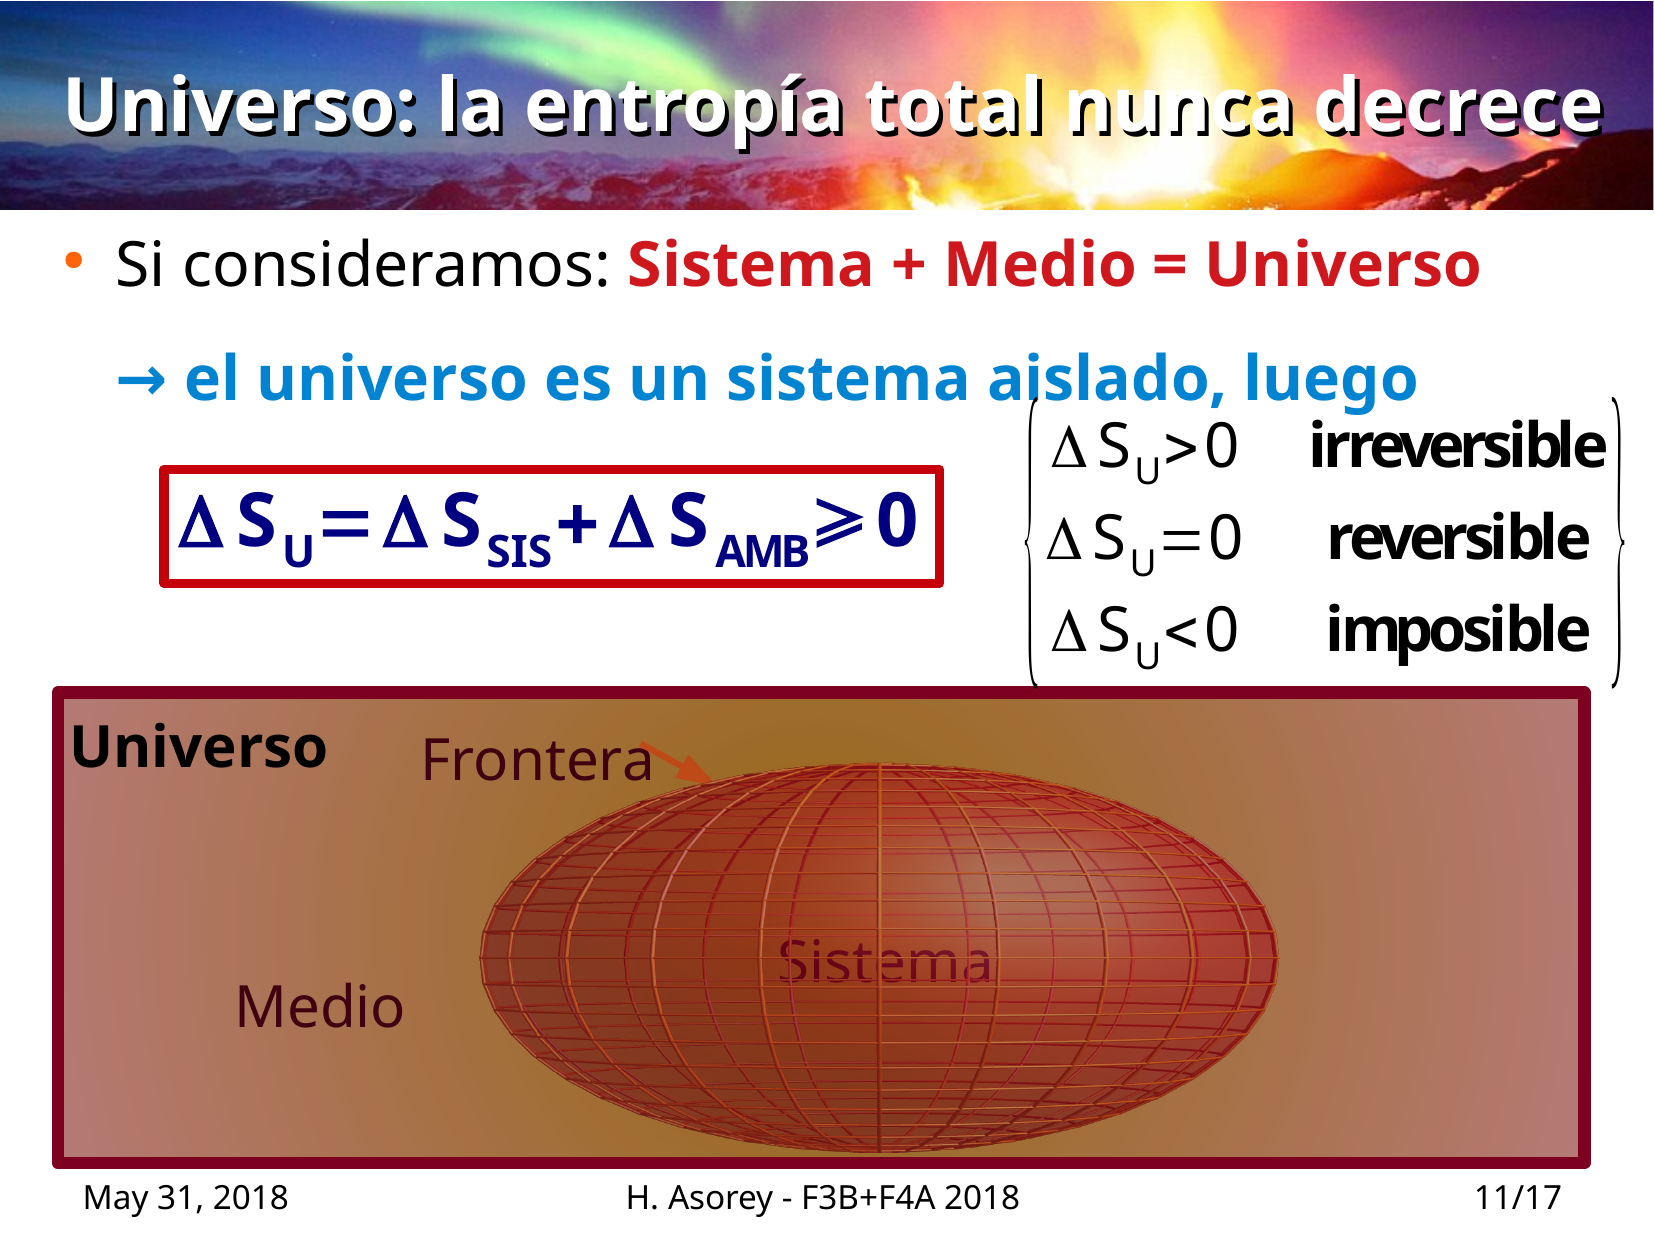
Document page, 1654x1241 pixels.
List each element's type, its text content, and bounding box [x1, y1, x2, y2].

title Universo: la entropía total nunca decrece [45, 15, 1606, 191]
list Si consideramos: Sistema + Medio = Universo → el universo es un sistema aislado, luego [45, 219, 1606, 649]
picture [0, 1, 1654, 210]
chart [1014, 393, 1640, 692]
text_box [53, 692, 1585, 1163]
chart [168, 474, 935, 579]
text_box Universo [54, 697, 308, 784]
